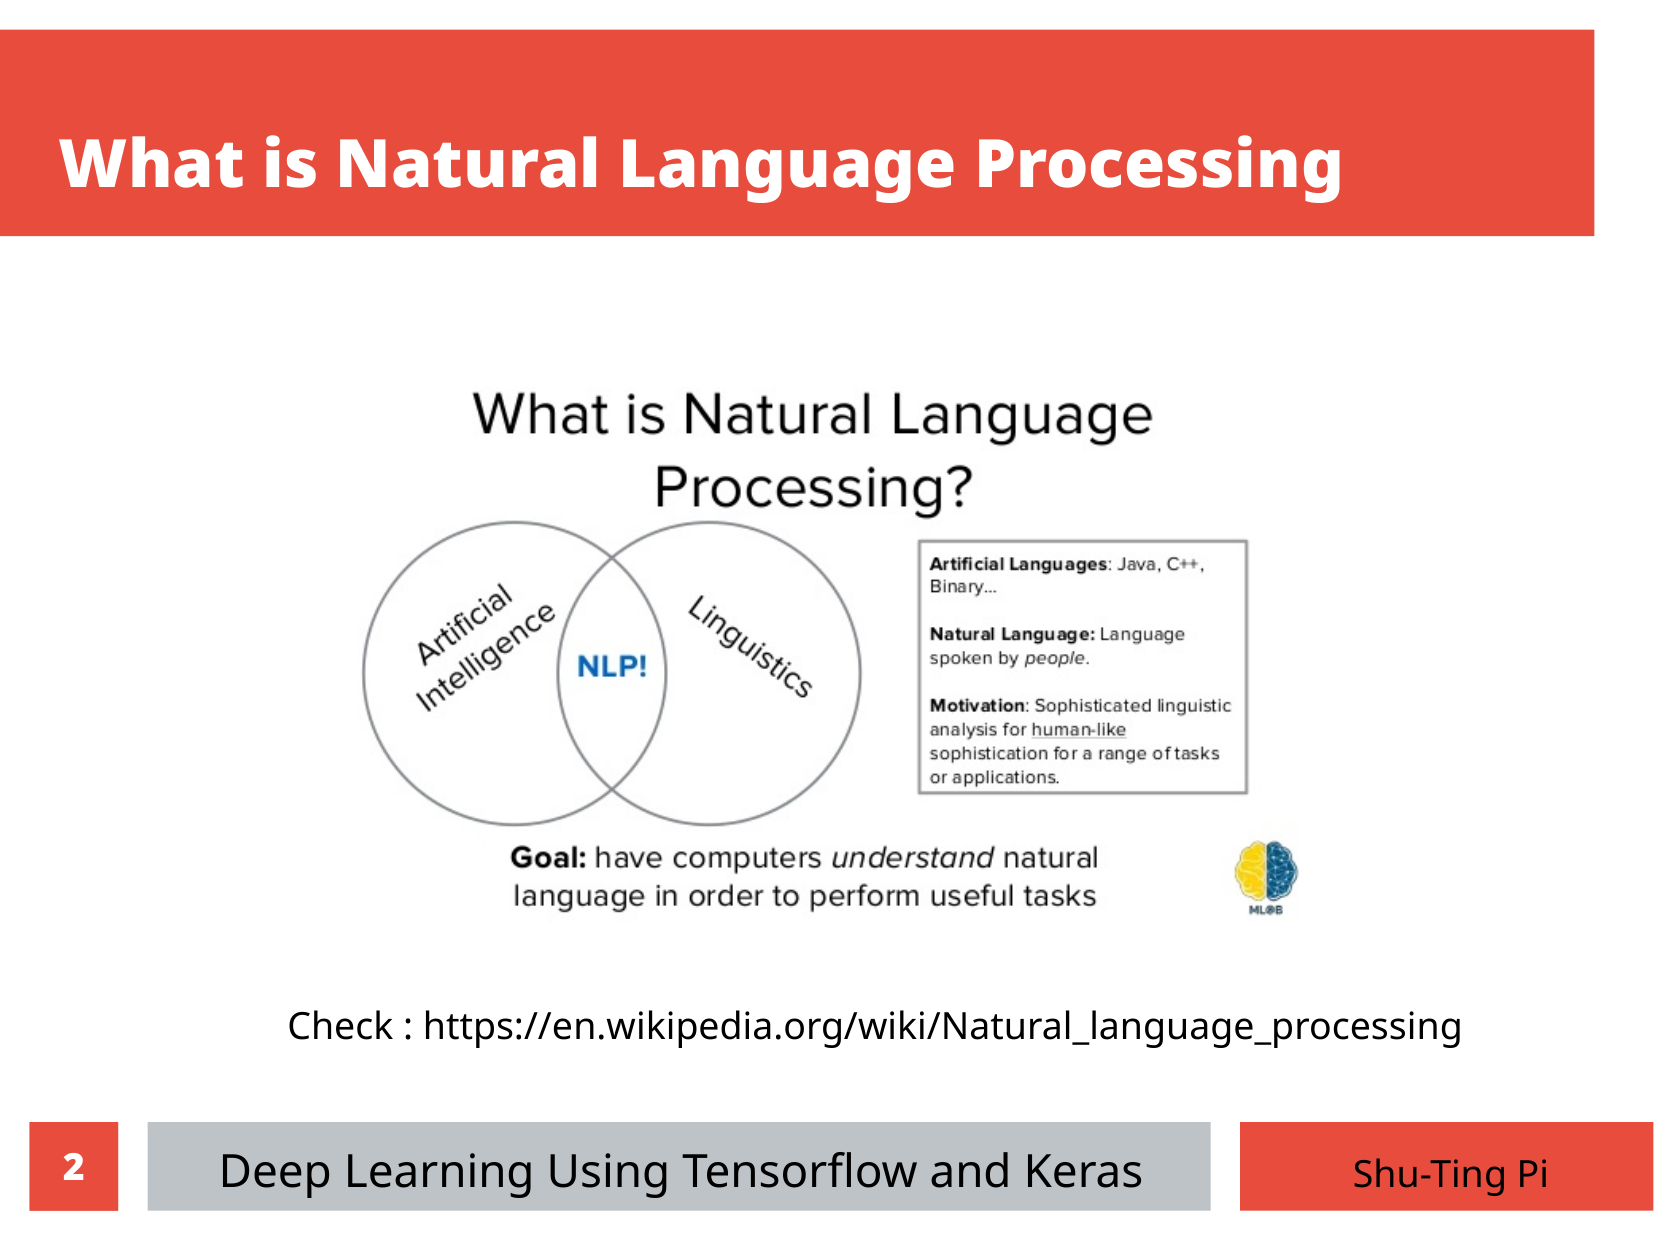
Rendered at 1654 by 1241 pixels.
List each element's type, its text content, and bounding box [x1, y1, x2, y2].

picture [307, 362, 1321, 934]
text_box Check : https://en.wikipedia.org/wiki/Natural_language_processing [272, 992, 1359, 1055]
title What is Natural Language Processing [59, 59, 1595, 207]
text_box Deep Learning Using Tensorflow and Keras [204, 1130, 1212, 1217]
text_box Shu-Ting Pi [1338, 1140, 1573, 1203]
